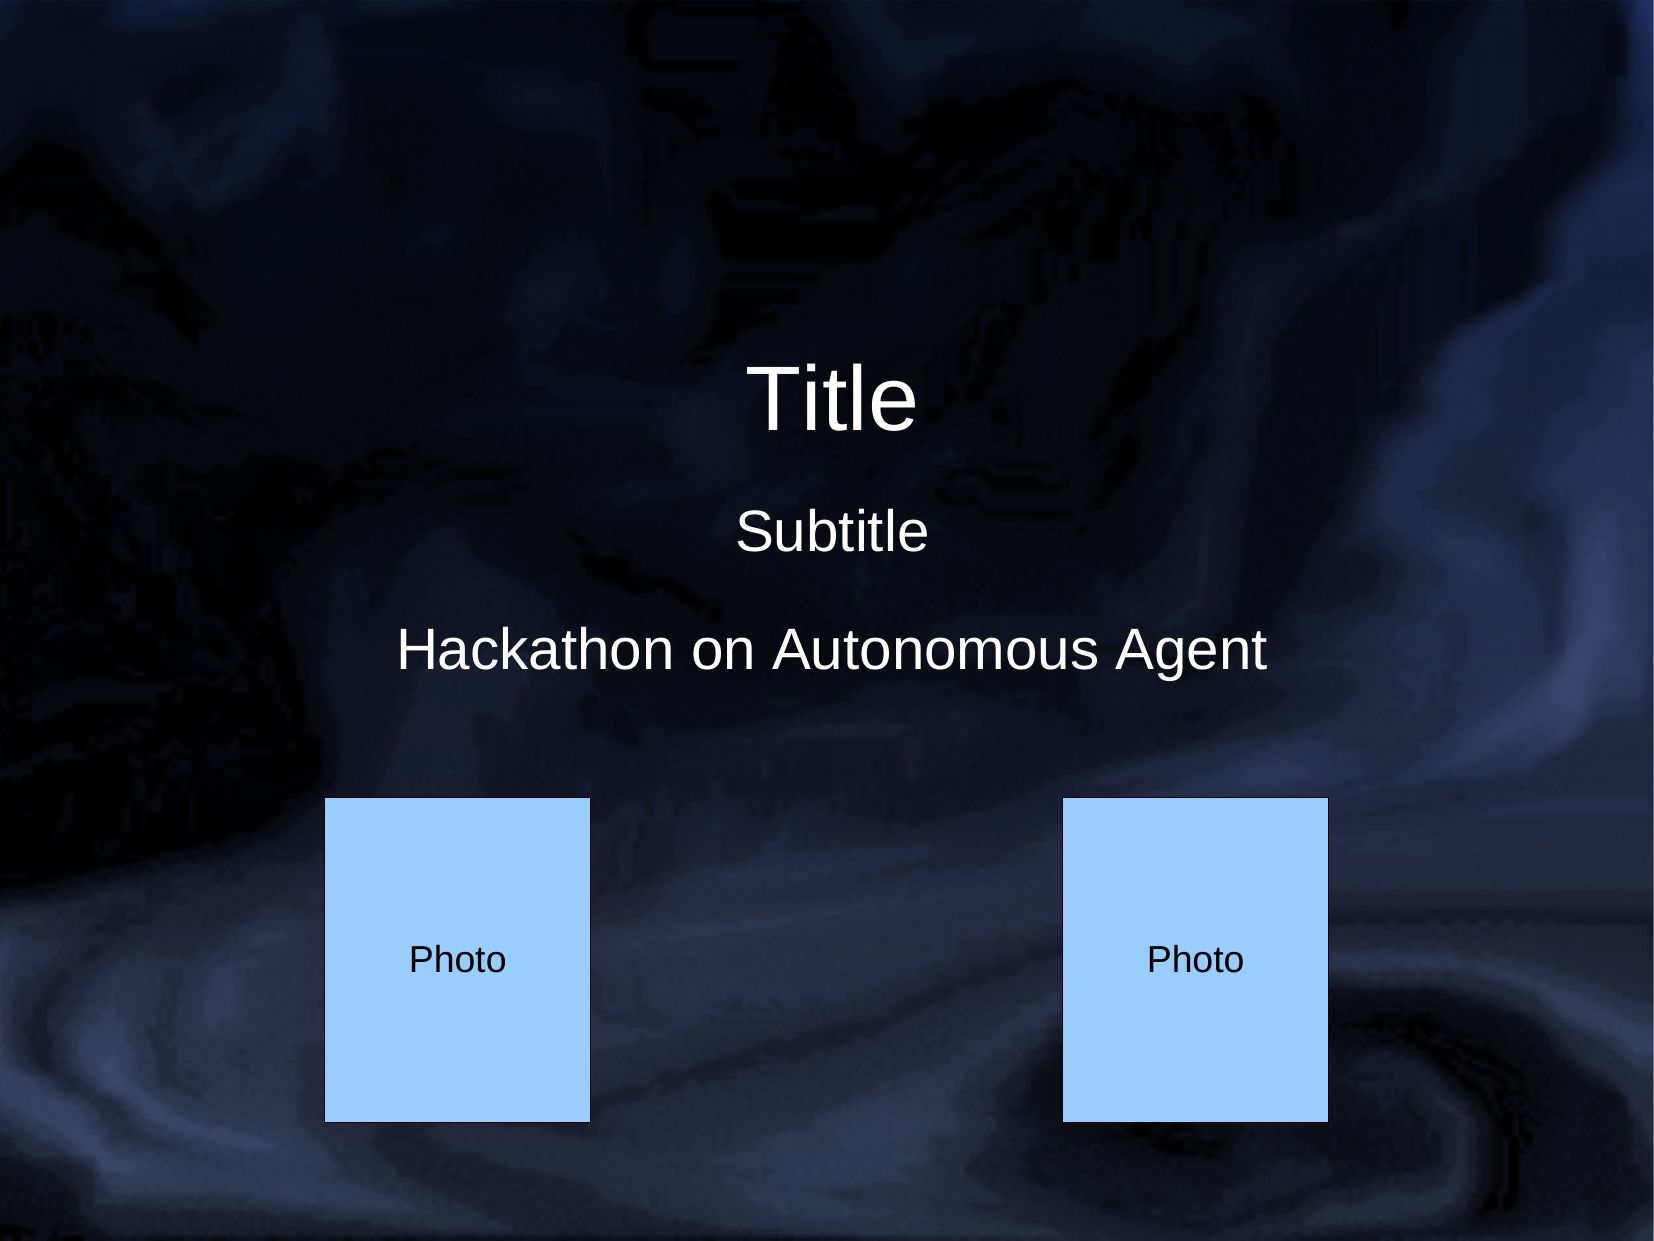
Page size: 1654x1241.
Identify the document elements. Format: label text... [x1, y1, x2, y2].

picture [0, 0, 1654, 1241]
text_box Photo [1062, 797, 1329, 1123]
title Hackathon on Autonomous Agent [88, 590, 1577, 709]
text_box Photo [324, 797, 591, 1123]
title Title [88, 295, 1577, 472]
title Subtitle [88, 472, 1577, 590]
